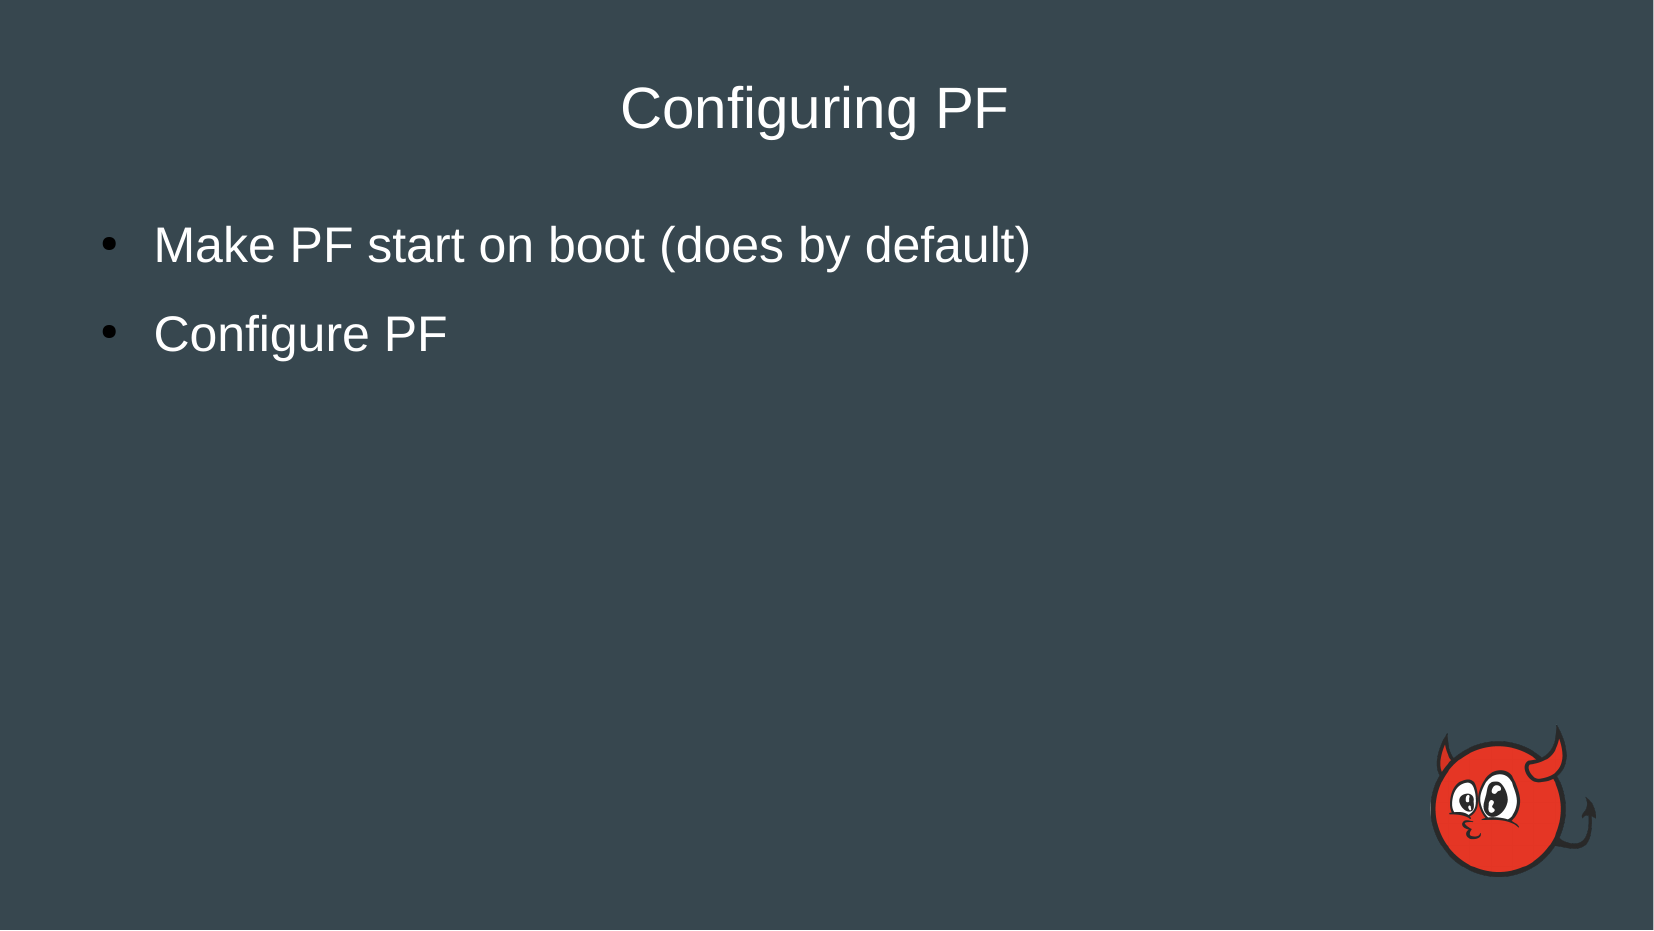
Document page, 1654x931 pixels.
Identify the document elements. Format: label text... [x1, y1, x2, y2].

picture [1427, 717, 1598, 888]
list Make PF start on boot (does by default) Configure PF [82, 217, 1571, 757]
title Configuring PF [105, 30, 1525, 186]
